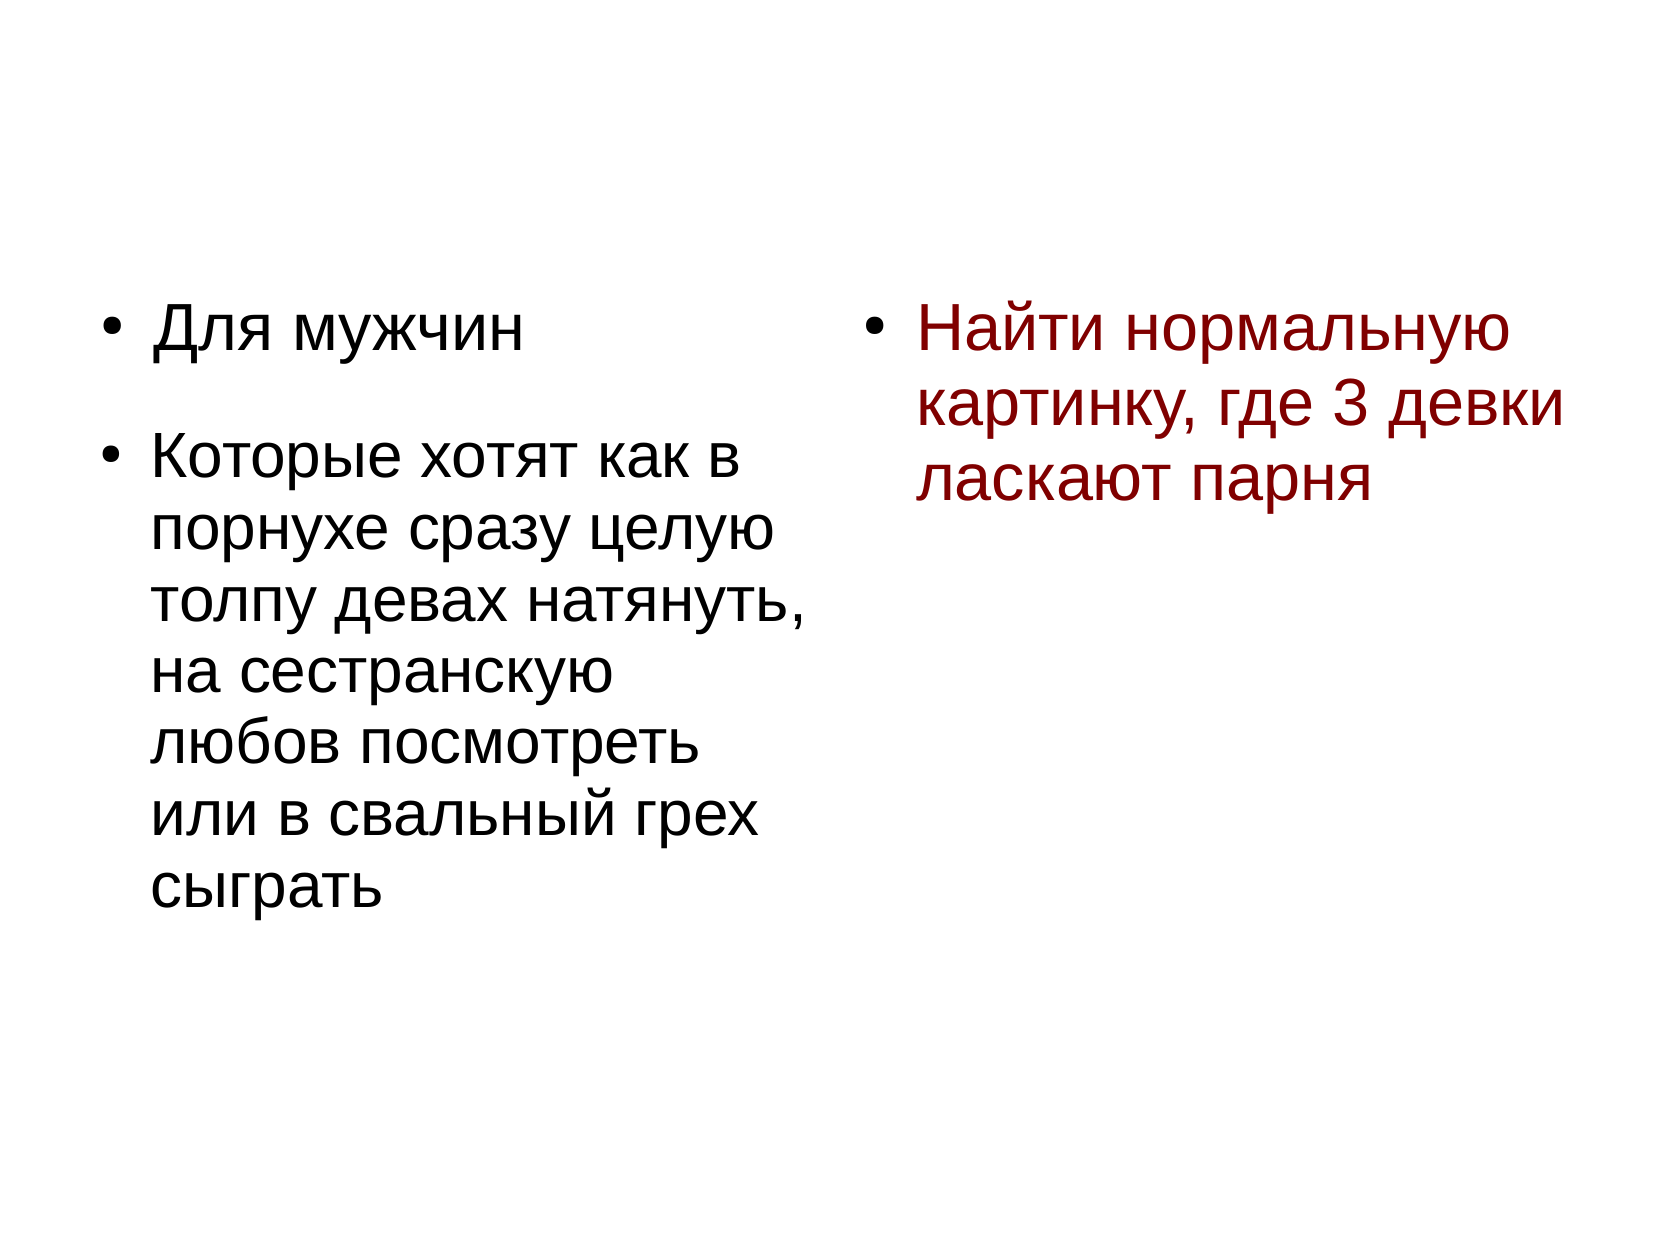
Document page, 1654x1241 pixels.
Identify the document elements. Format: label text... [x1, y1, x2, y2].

list Которые хотят как в порнухе сразу целую толпу девах натянуть, на сестранскую любов посмотреть или в свальный грех сыграть [82, 420, 809, 946]
list Найти нормальную картинку, где 3 девки ласкают парня [845, 290, 1572, 1010]
list Для мужчин [82, 290, 809, 420]
